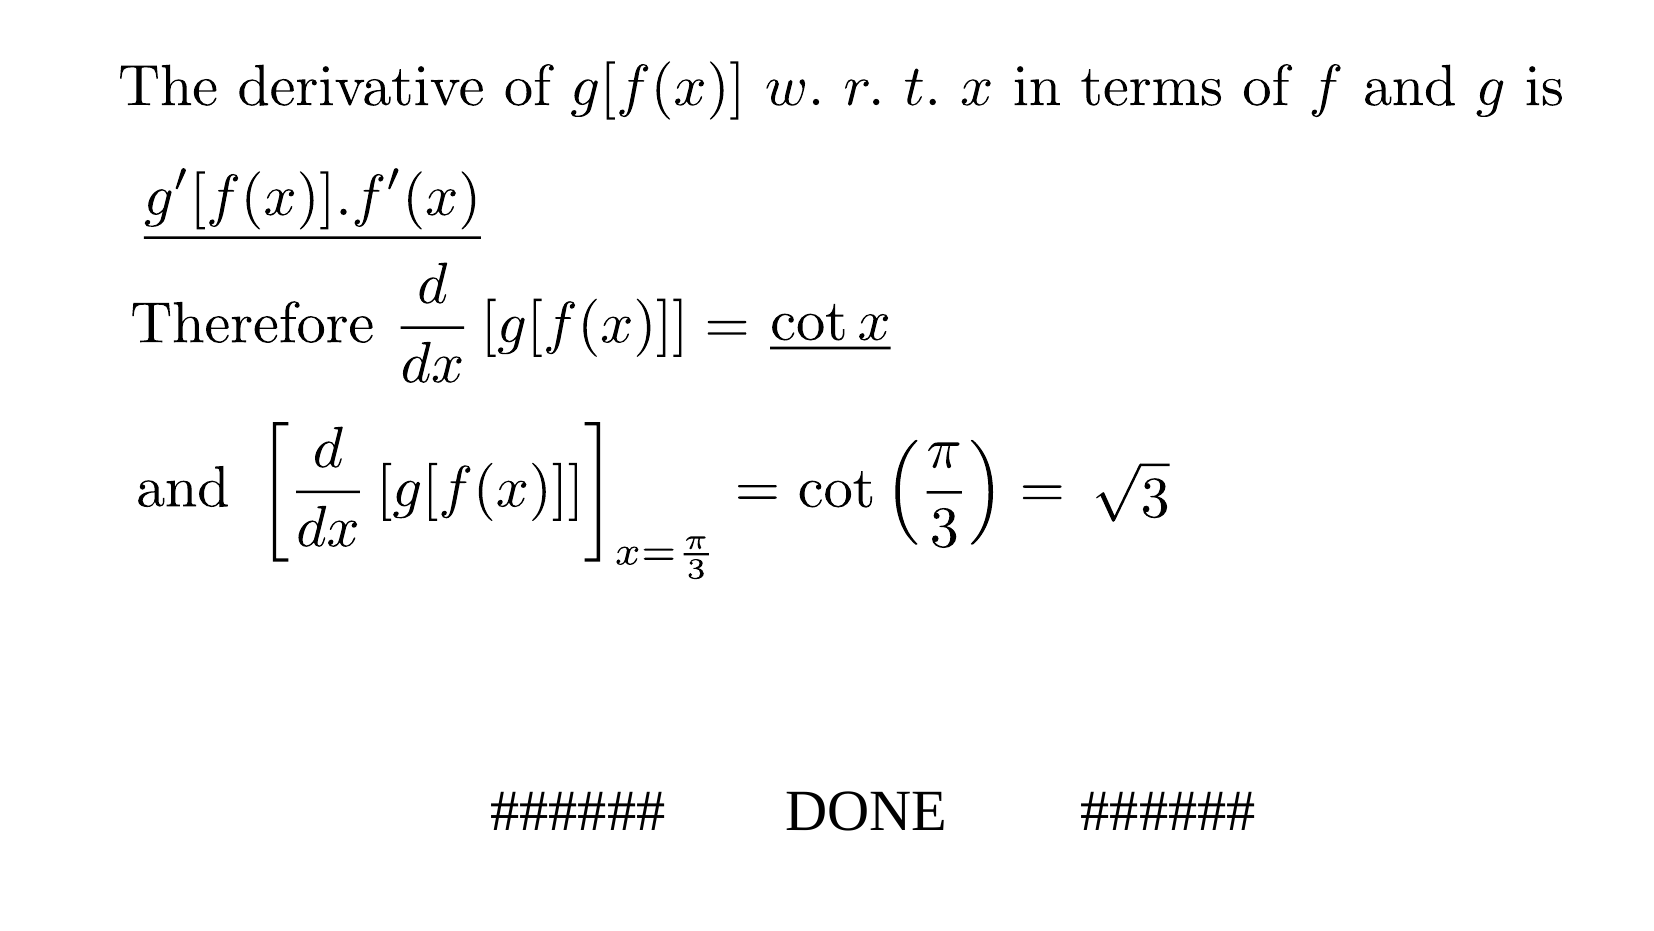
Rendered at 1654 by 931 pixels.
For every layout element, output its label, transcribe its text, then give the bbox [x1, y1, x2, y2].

text_box [770, 303, 891, 350]
text_box [120, 61, 1562, 120]
text_box [138, 422, 777, 580]
text_box [799, 439, 1062, 549]
text_box [143, 168, 481, 239]
text_box [132, 262, 747, 383]
title ###### DONE ###### [47, 37, 1607, 886]
text_box [1094, 463, 1170, 522]
